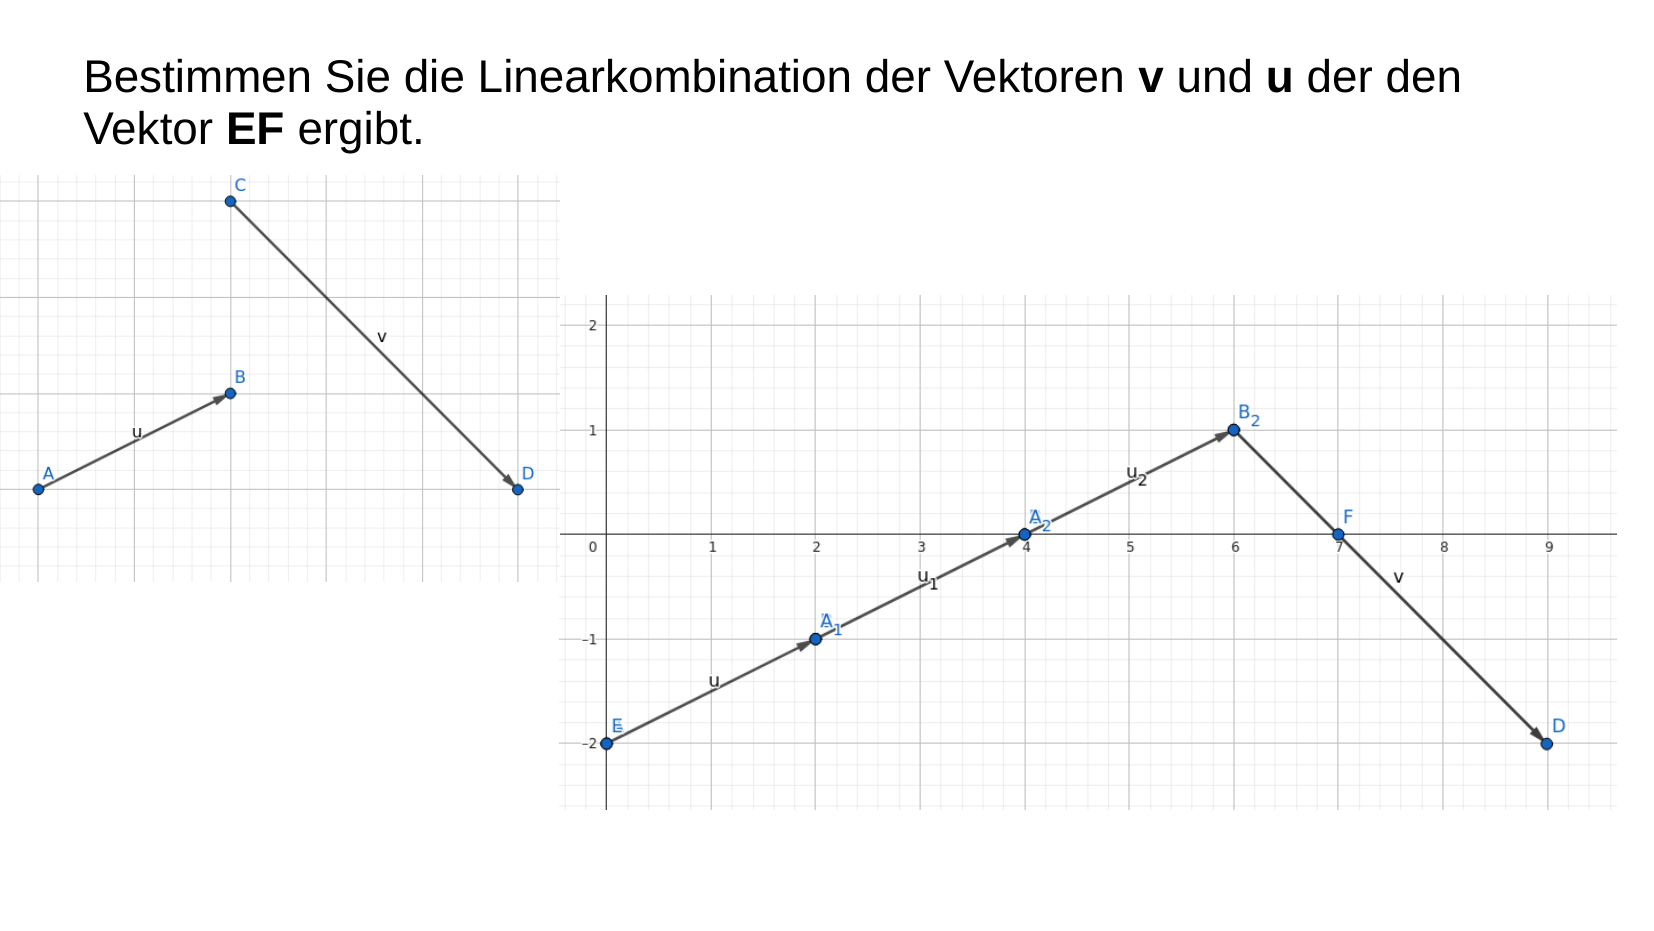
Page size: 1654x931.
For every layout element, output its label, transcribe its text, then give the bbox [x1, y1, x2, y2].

text_box Bestimmen Sie die Linearkombination der Vektoren v und u der den Vektor EF ergibt. [68, 43, 1601, 162]
picture [0, 175, 1617, 810]
